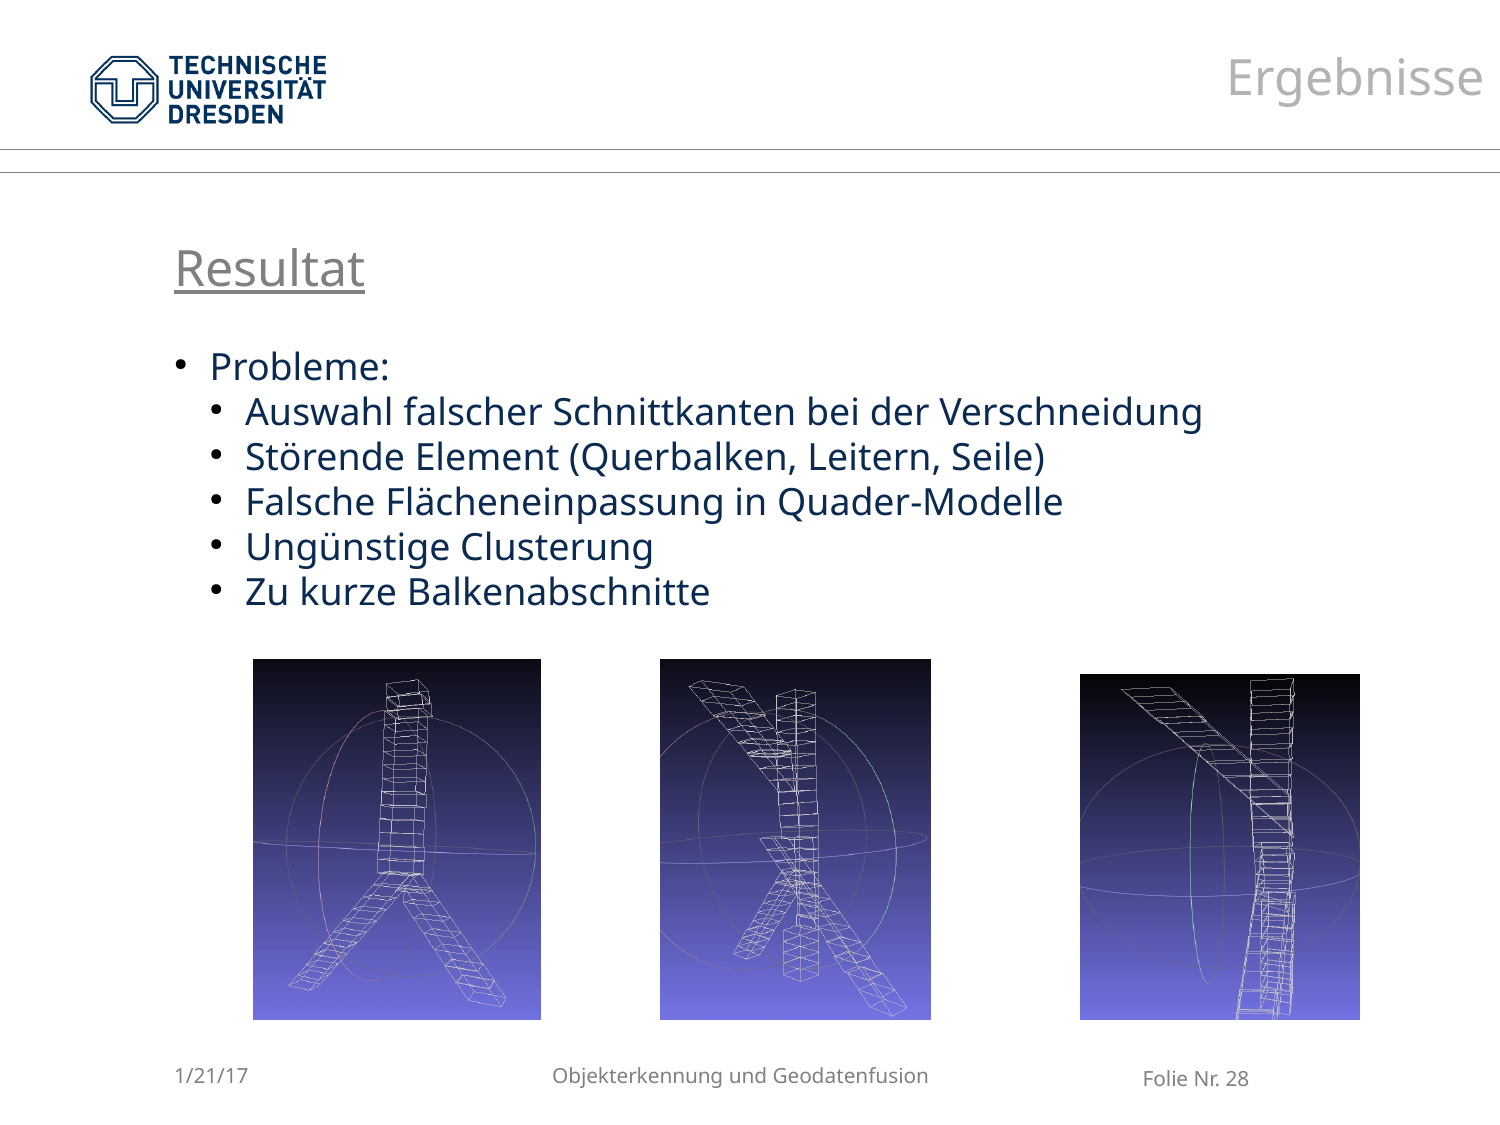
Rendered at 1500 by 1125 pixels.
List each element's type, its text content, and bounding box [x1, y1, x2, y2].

picture [1080, 674, 1360, 1021]
text_box Ergebnisse [702, 37, 1500, 113]
text_box 1/21/17 [159, 1045, 509, 1106]
picture [253, 659, 541, 1021]
text_box Probleme: Auswahl falscher Schnittkanten bei der Verschneidung Störende Element (Querbalken, Leitern, Seile) Falsche Flächeneinpassung in Quader-Modelle Ungünstige Clusterung Zu kurze Balkenabschnitte [159, 290, 1384, 976]
text_box Resultat [159, 172, 1500, 360]
picture [660, 659, 931, 1021]
picture [90, 54, 326, 124]
